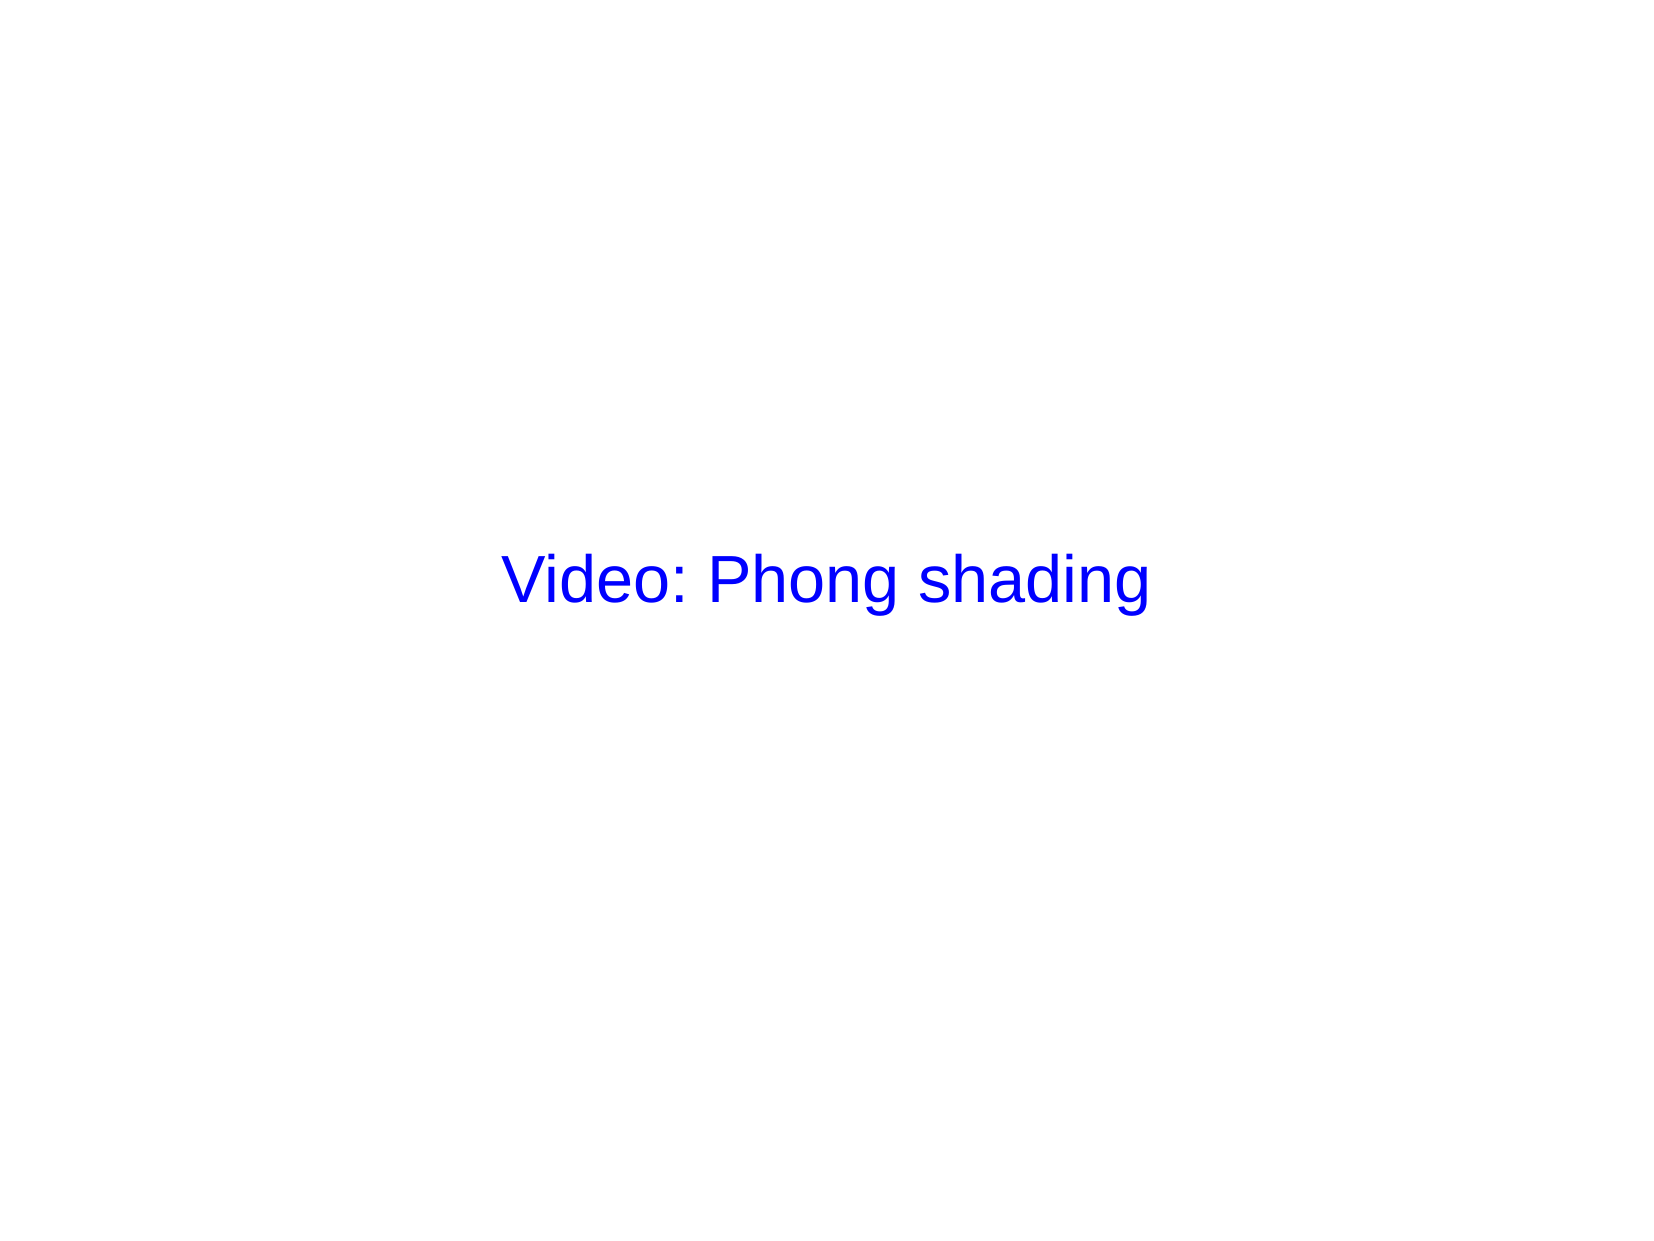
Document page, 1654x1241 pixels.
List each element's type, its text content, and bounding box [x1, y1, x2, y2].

subtitle Video: Phong shading [82, 49, 1571, 1109]
